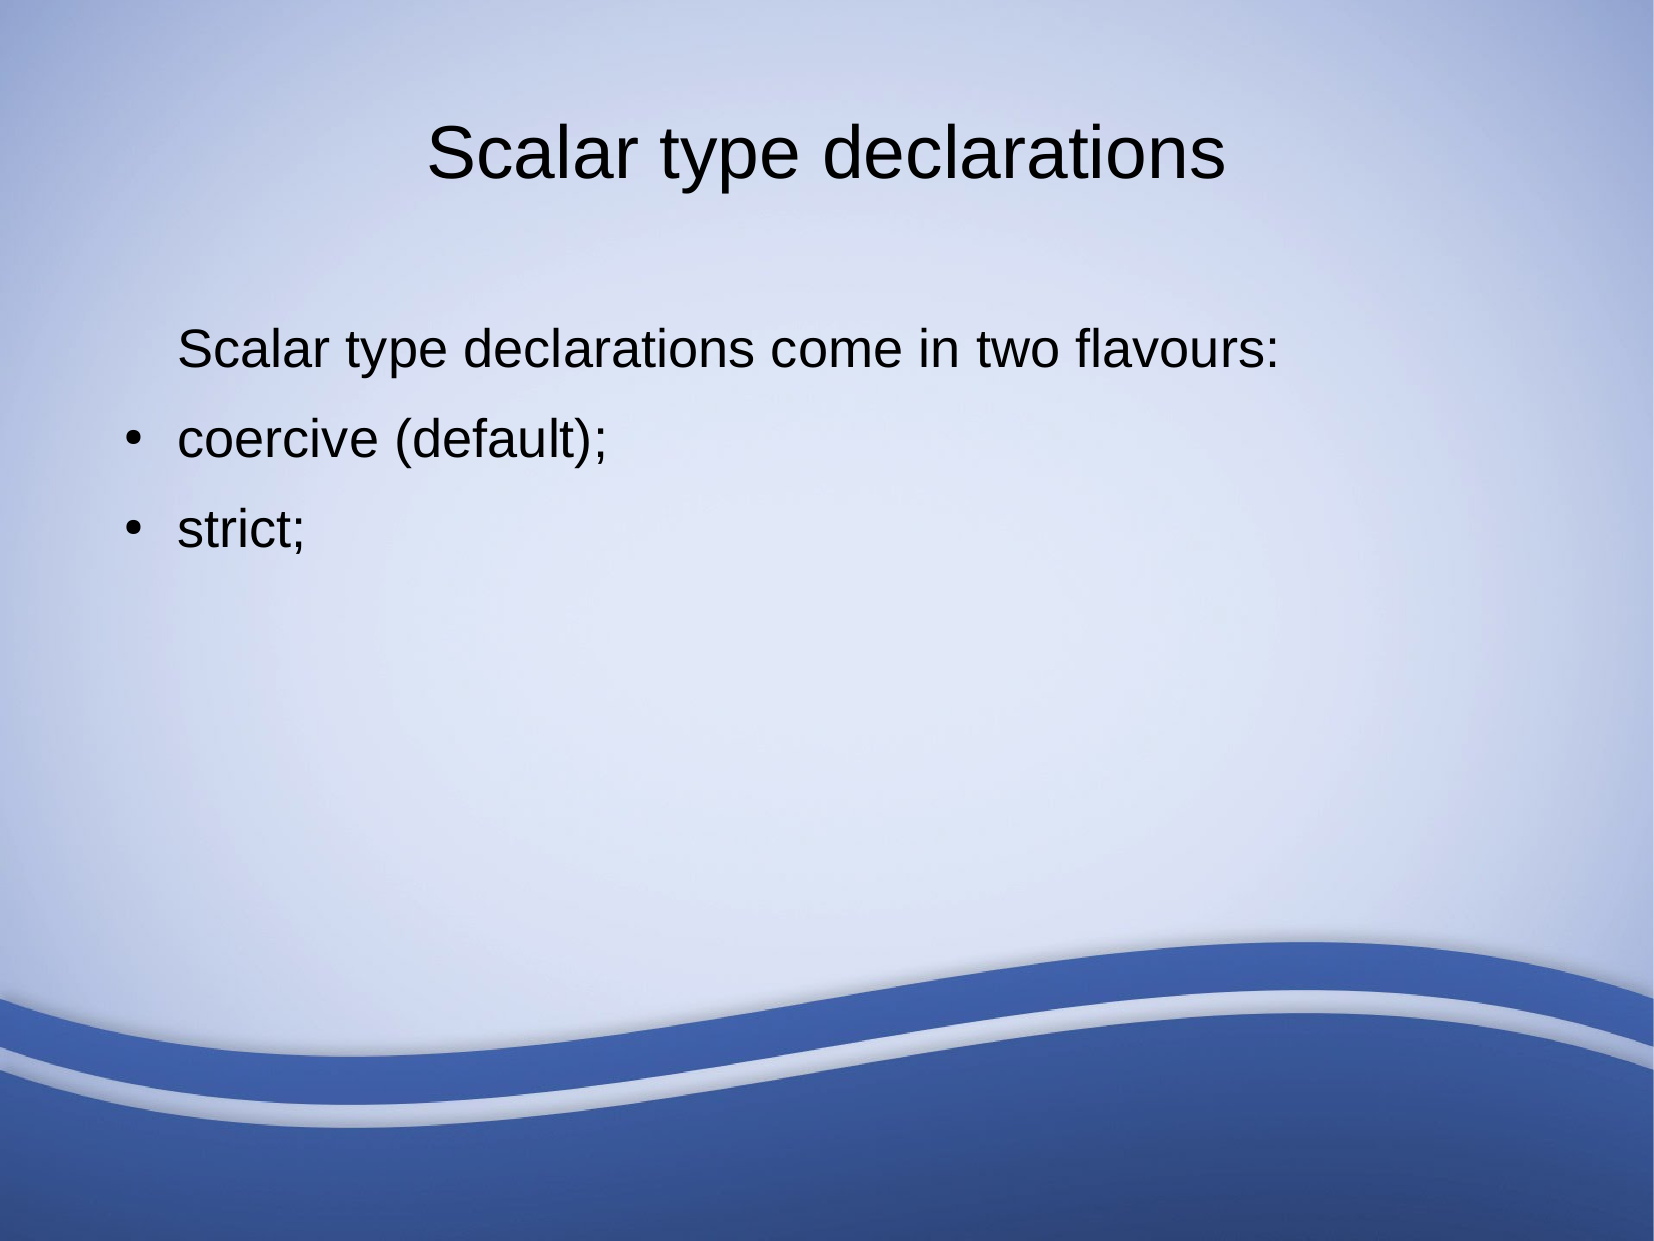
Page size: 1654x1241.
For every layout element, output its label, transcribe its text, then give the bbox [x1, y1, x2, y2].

picture [0, 0, 1654, 1241]
list Scalar type declarations come in two flavours: coercive (default); strict; [106, 318, 1506, 603]
title Scalar type declarations [82, 49, 1571, 257]
